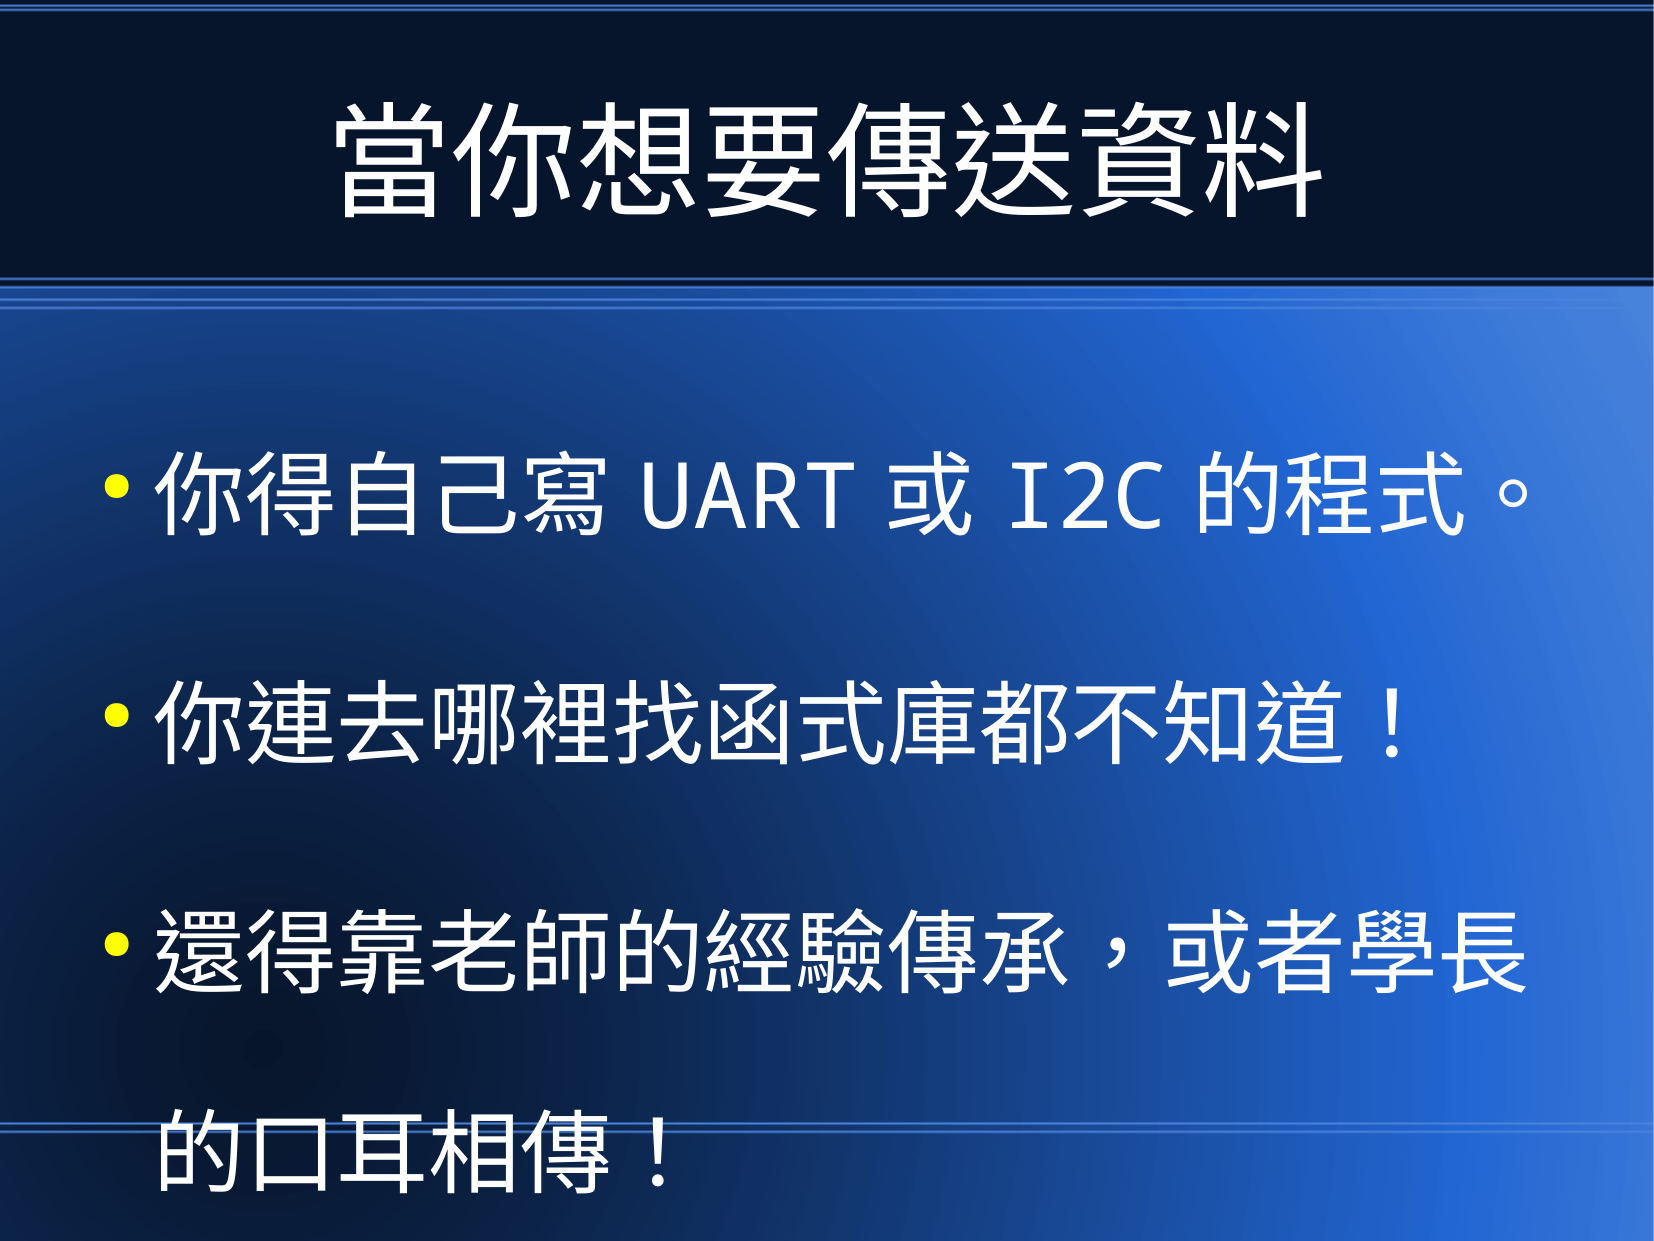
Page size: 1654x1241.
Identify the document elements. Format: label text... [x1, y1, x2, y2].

picture [0, 0, 1654, 1241]
list 你得自己寫UART或I2C的程式。 你連去哪裡找函式庫都不知道！ 還得靠老師的經驗傳承，或者學長的口耳相傳！ [82, 355, 1571, 1241]
title 當你想要傳送資料 [82, 49, 1571, 257]
